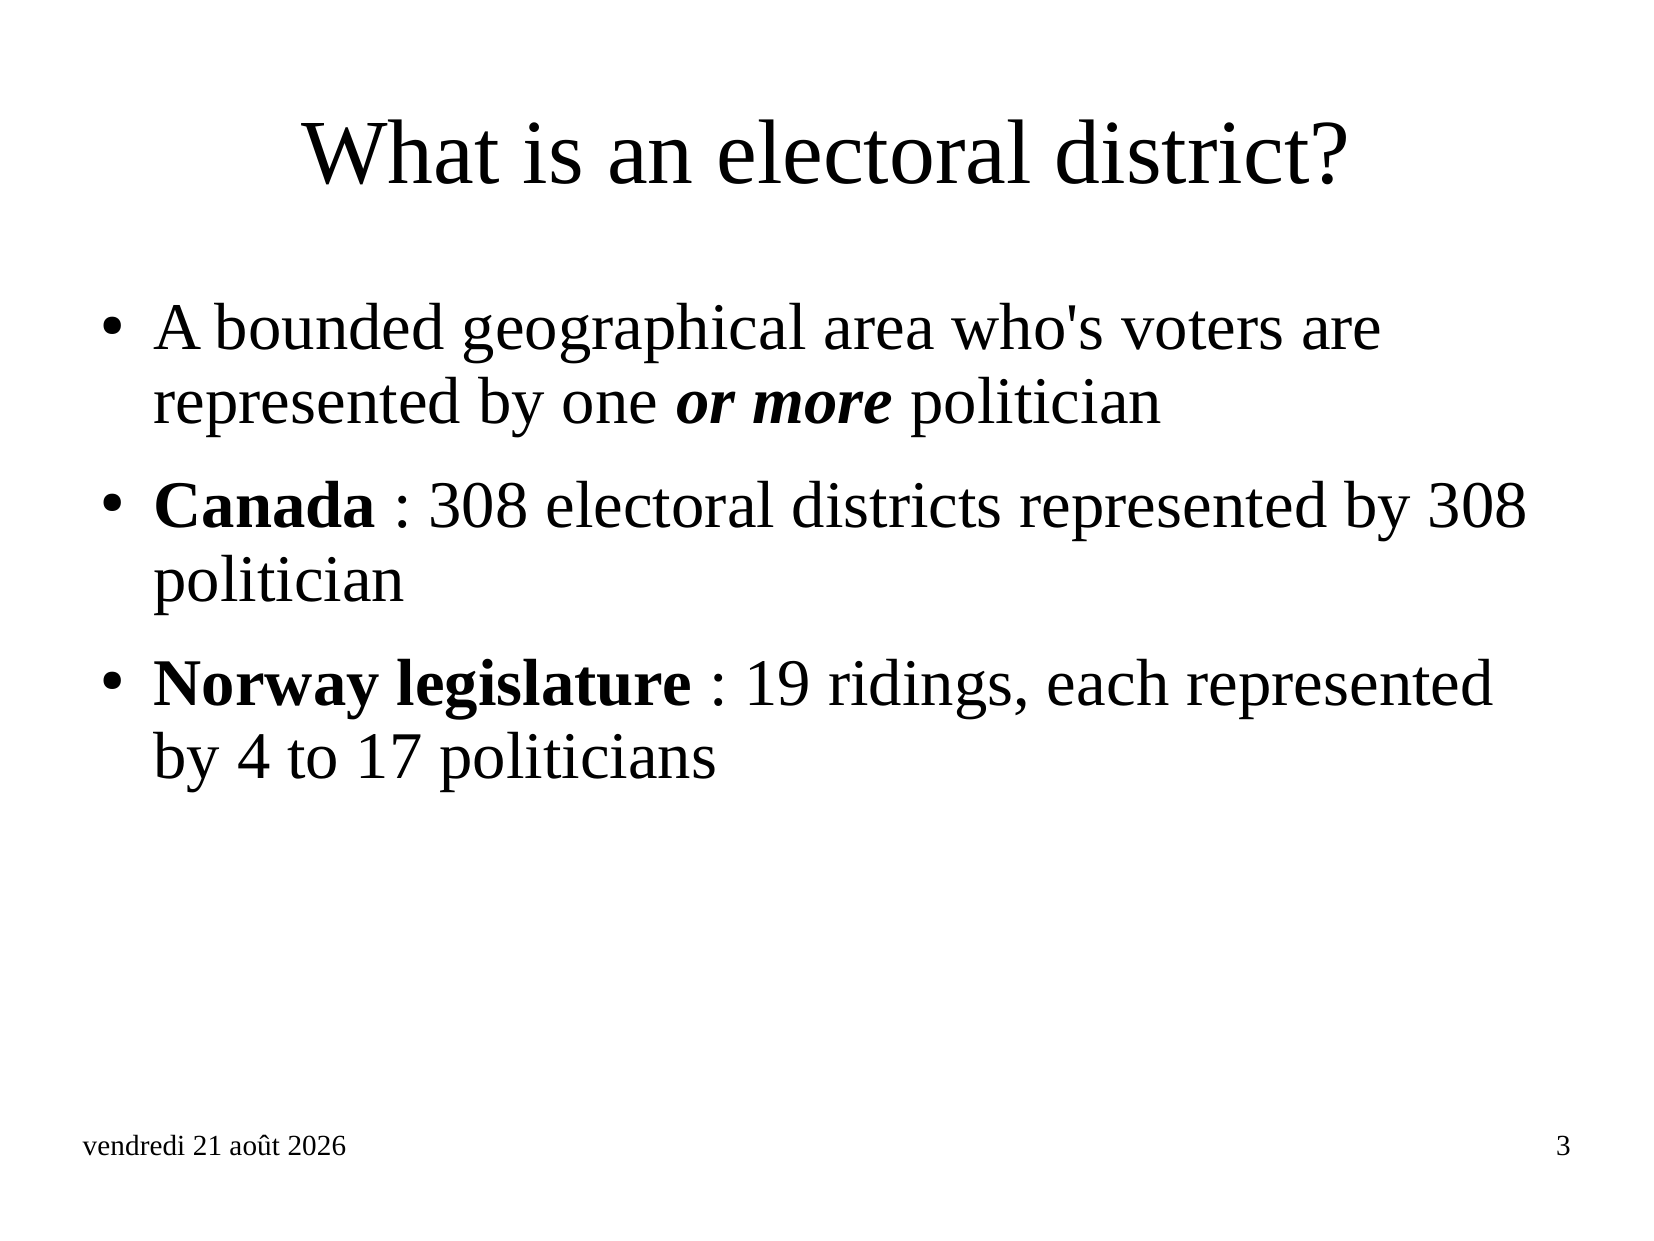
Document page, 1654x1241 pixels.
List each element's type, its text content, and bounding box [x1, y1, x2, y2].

title What is an electoral district? [82, 56, 1571, 250]
list A bounded geographical area who's voters are represented by one or more politician Canada : 308 electoral districts represented by 308 politician Norway legislature : 19 ridings, each represented by 4 to 17 politicians [82, 290, 1538, 1109]
